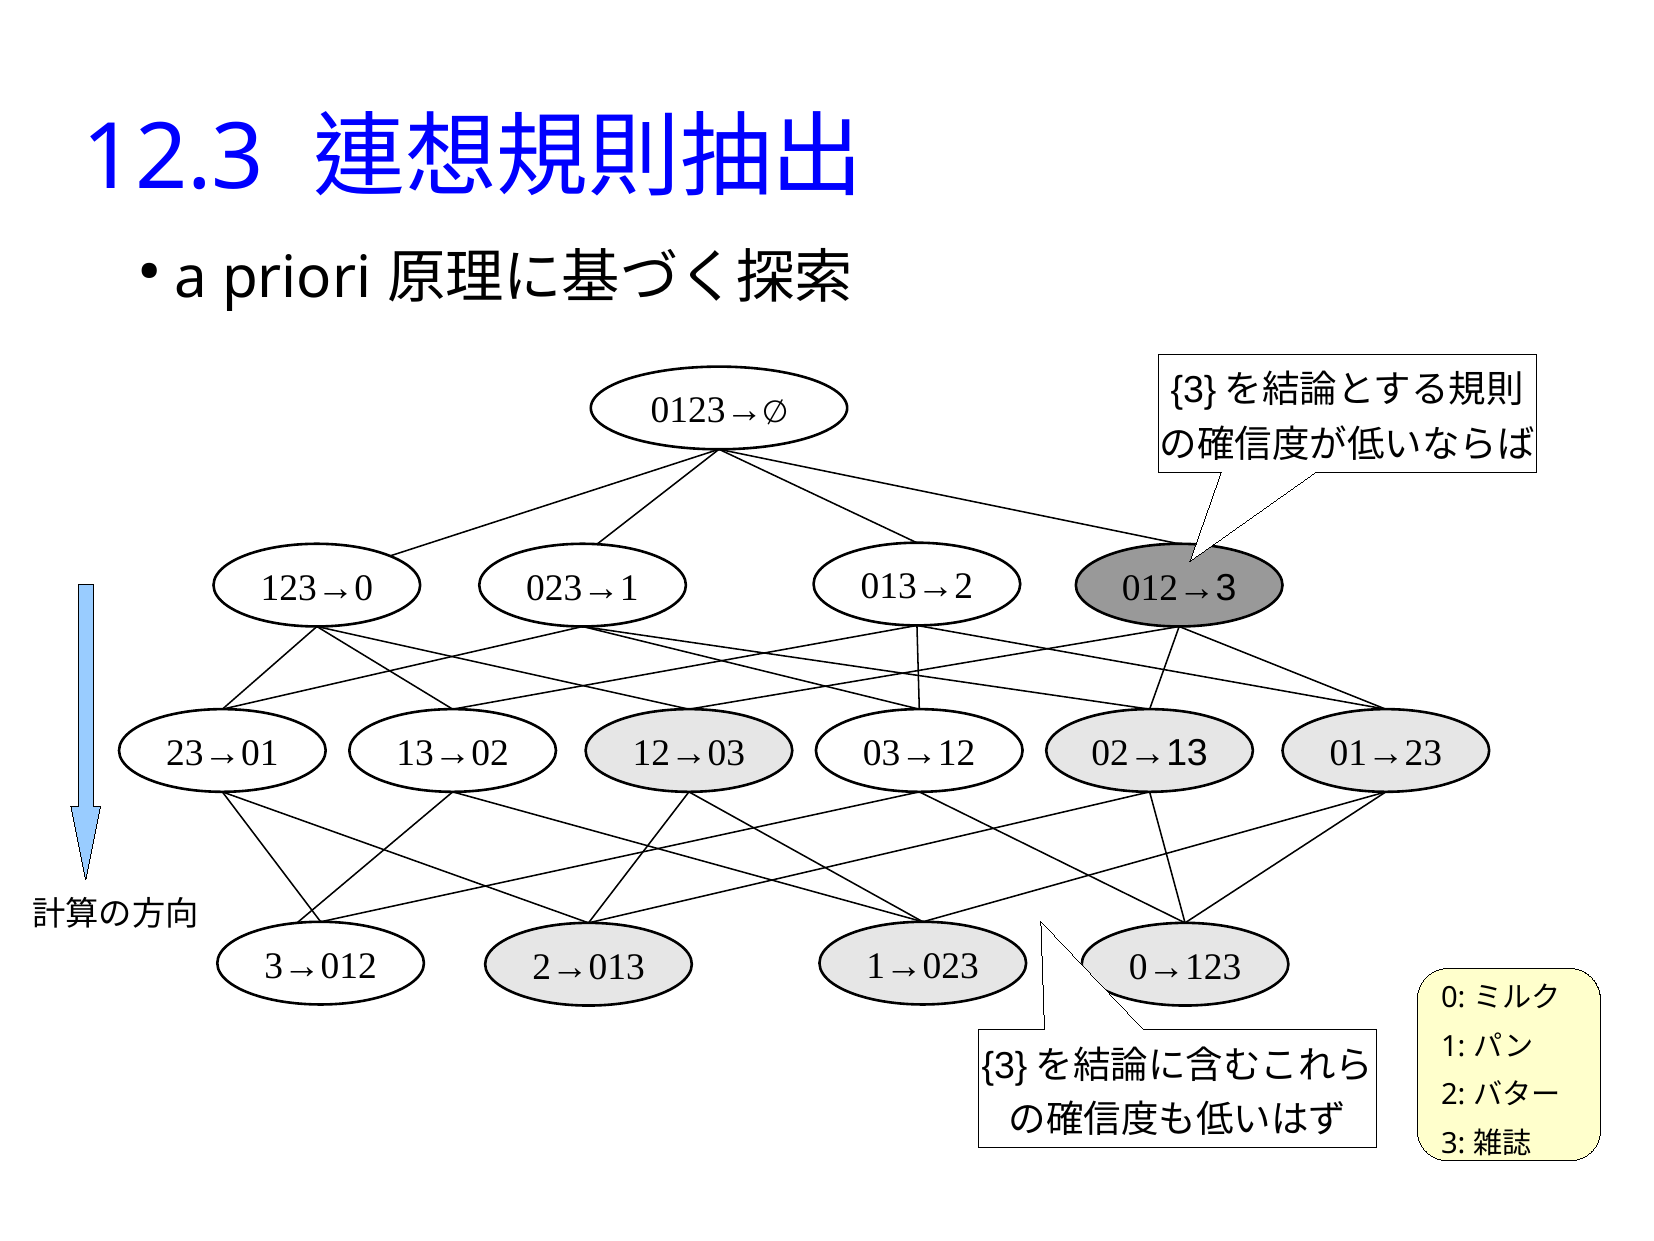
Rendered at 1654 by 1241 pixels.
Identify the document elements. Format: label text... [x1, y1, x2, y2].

text_box 123→0 [213, 543, 421, 627]
text_box {3}を結論とする規則 の確信度が低いならば [1158, 354, 1537, 562]
text_box 01→23 [1282, 709, 1490, 792]
text_box 02→13 [1046, 709, 1253, 792]
text_box [70, 584, 101, 879]
text_box 03→12 [815, 709, 1023, 792]
title 12.3 連想規則抽出 [82, 49, 1571, 257]
text_box 023→1 [479, 543, 686, 627]
text_box 1→023 [819, 921, 1027, 1005]
text_box 012→3 [1075, 543, 1283, 627]
text_box 0:ミルク 1:パン 2:バター 3:雑誌 [1417, 968, 1601, 1161]
text_box 3→012 [217, 921, 424, 1005]
text_box {3}を結論に含むこれら の確信度も低いはず [978, 921, 1377, 1148]
text_box 13→02 [349, 709, 557, 792]
text_box 0123→∅ [590, 366, 848, 450]
text_box a priori原理に基づく探索 [88, 222, 874, 325]
text_box 2→013 [485, 922, 692, 1006]
text_box 12→03 [585, 709, 793, 792]
text_box 013→2 [813, 542, 1021, 626]
text_box 23→01 [118, 709, 326, 792]
text_box 計算の方向 [17, 879, 214, 945]
text_box 0→123 [1081, 922, 1289, 1006]
